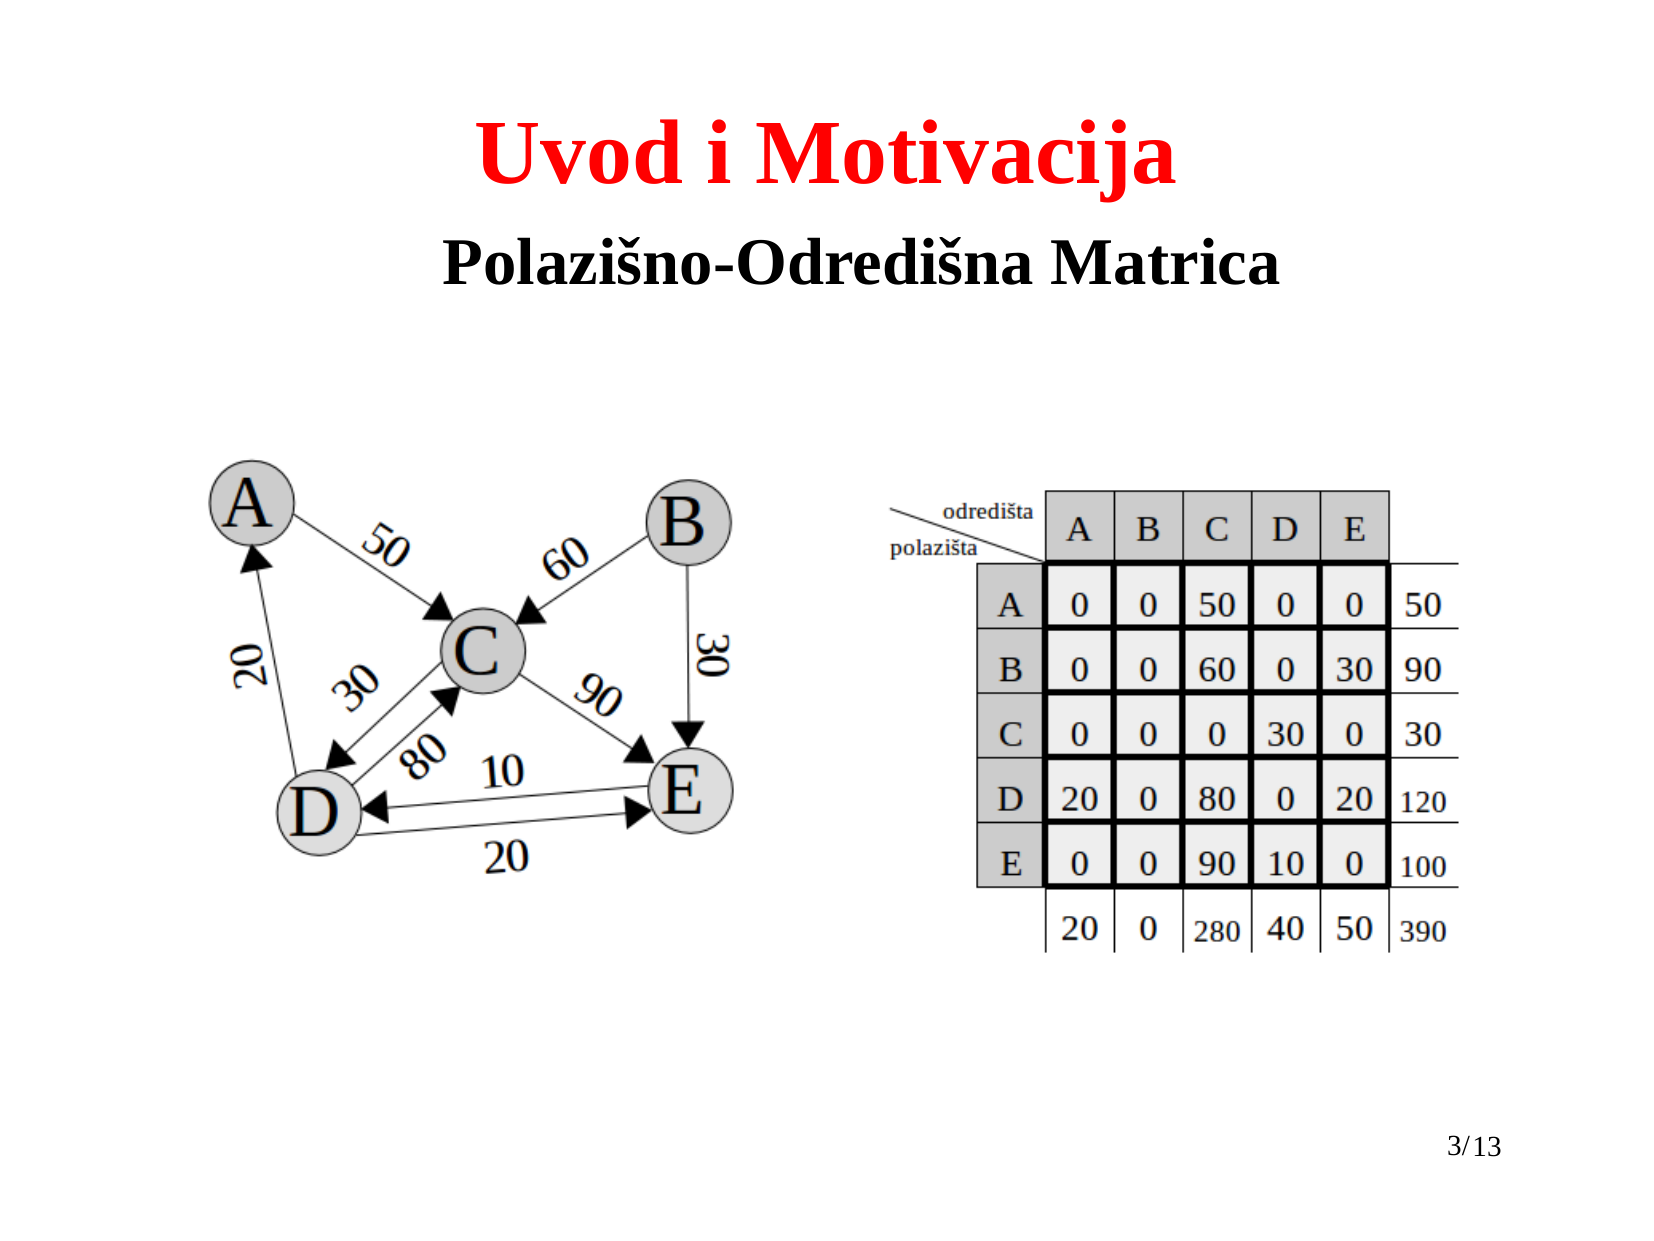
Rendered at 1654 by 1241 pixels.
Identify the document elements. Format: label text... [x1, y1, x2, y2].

title Uvod i Motivacija [82, 49, 1571, 225]
list Polazišno-Odredišna Matrica [82, 225, 1571, 1010]
picture [199, 448, 1486, 976]
